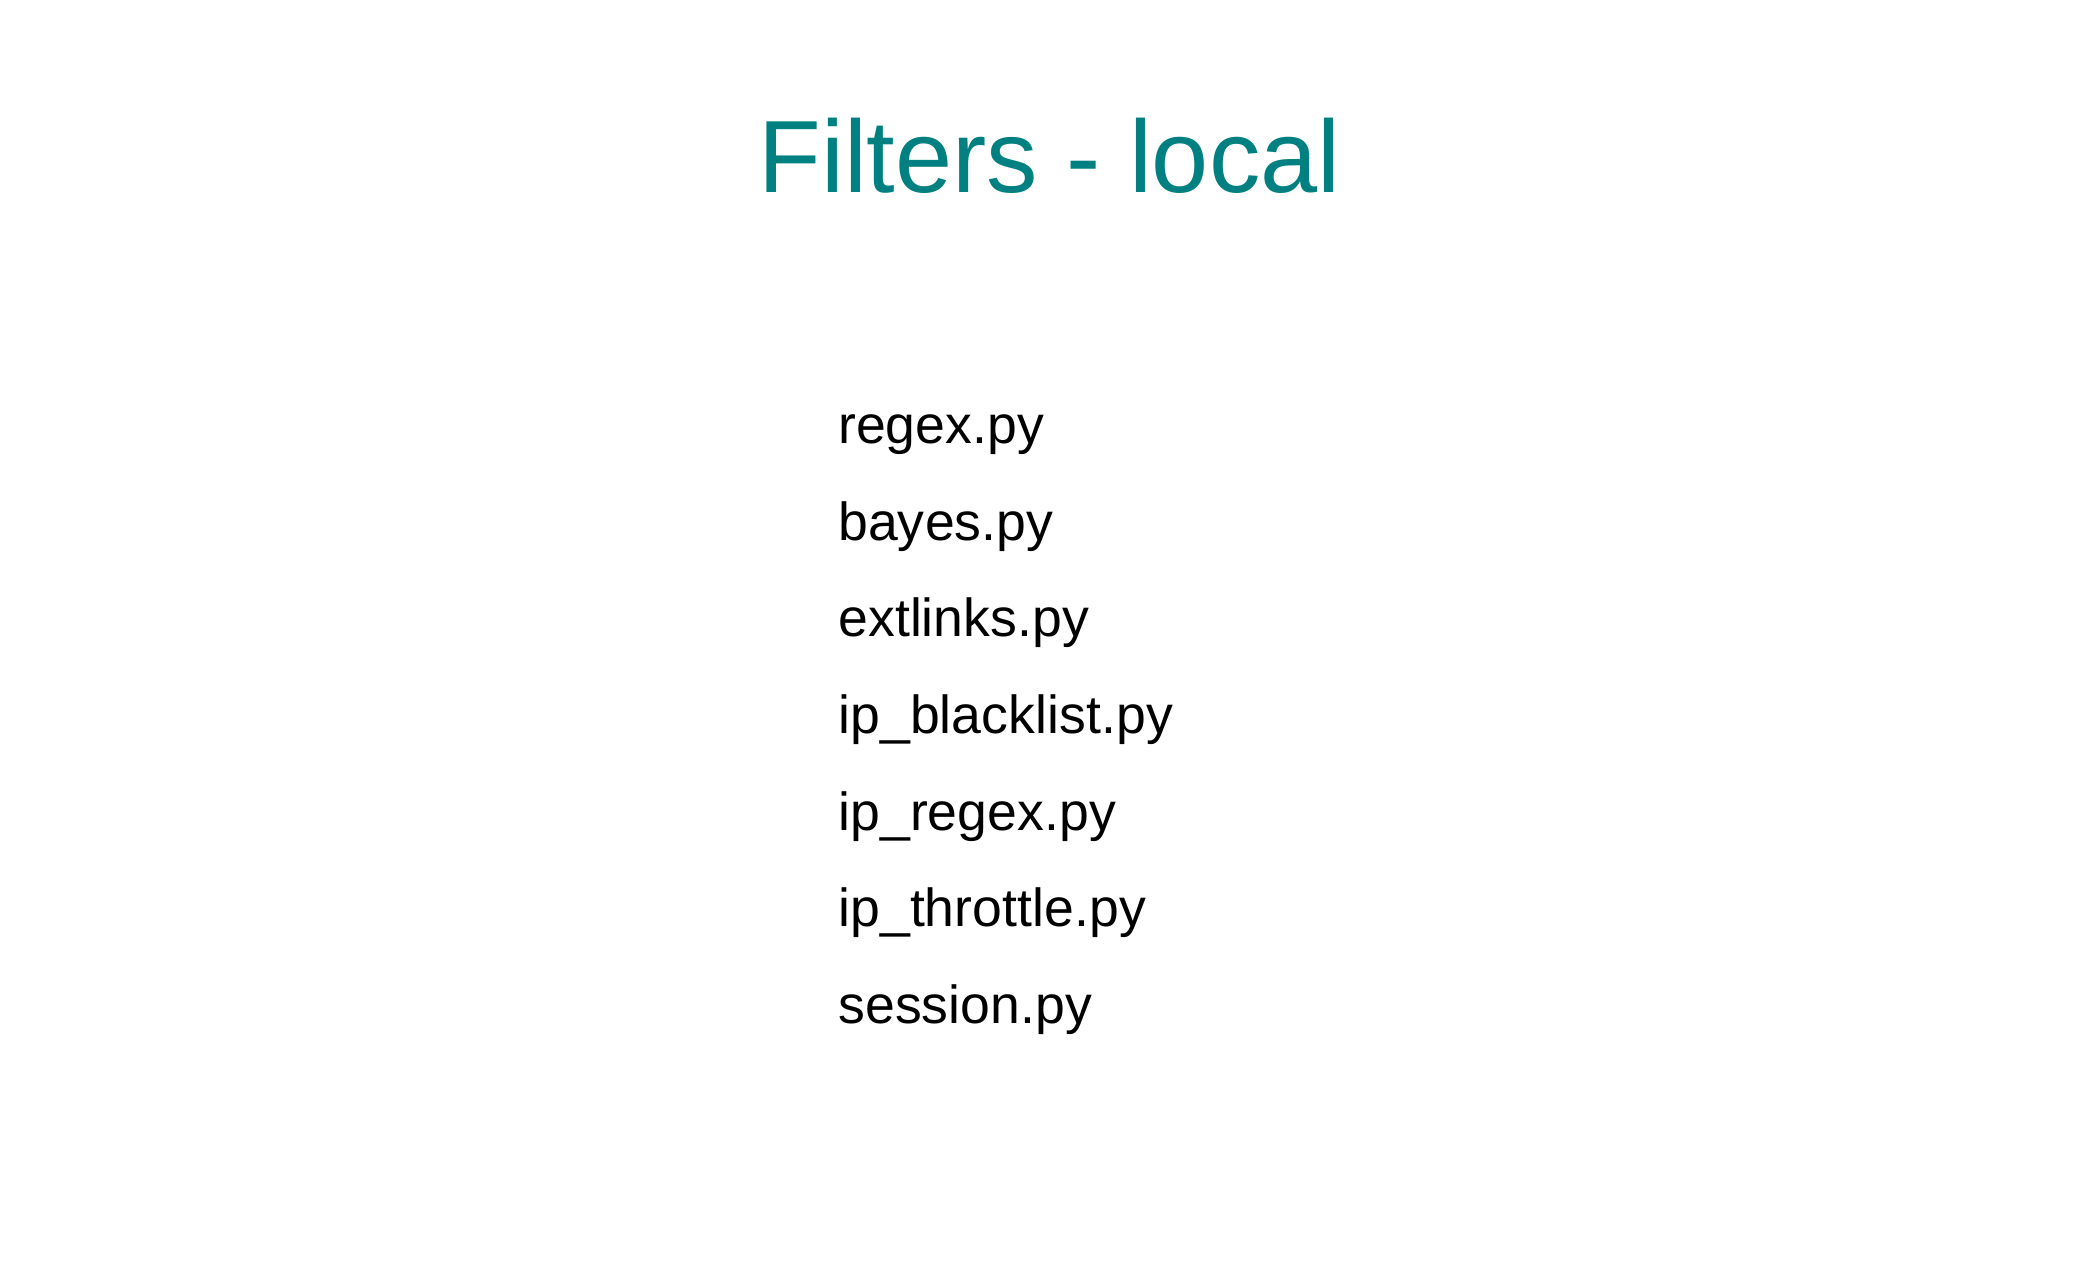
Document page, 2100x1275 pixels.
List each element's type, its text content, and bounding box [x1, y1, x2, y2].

title Filters - local [105, 50, 1995, 264]
list regex.py bayes.py extlinks.py ip_blacklist.py ip_regex.py ip_throttle.py session.py [838, 298, 1953, 1038]
